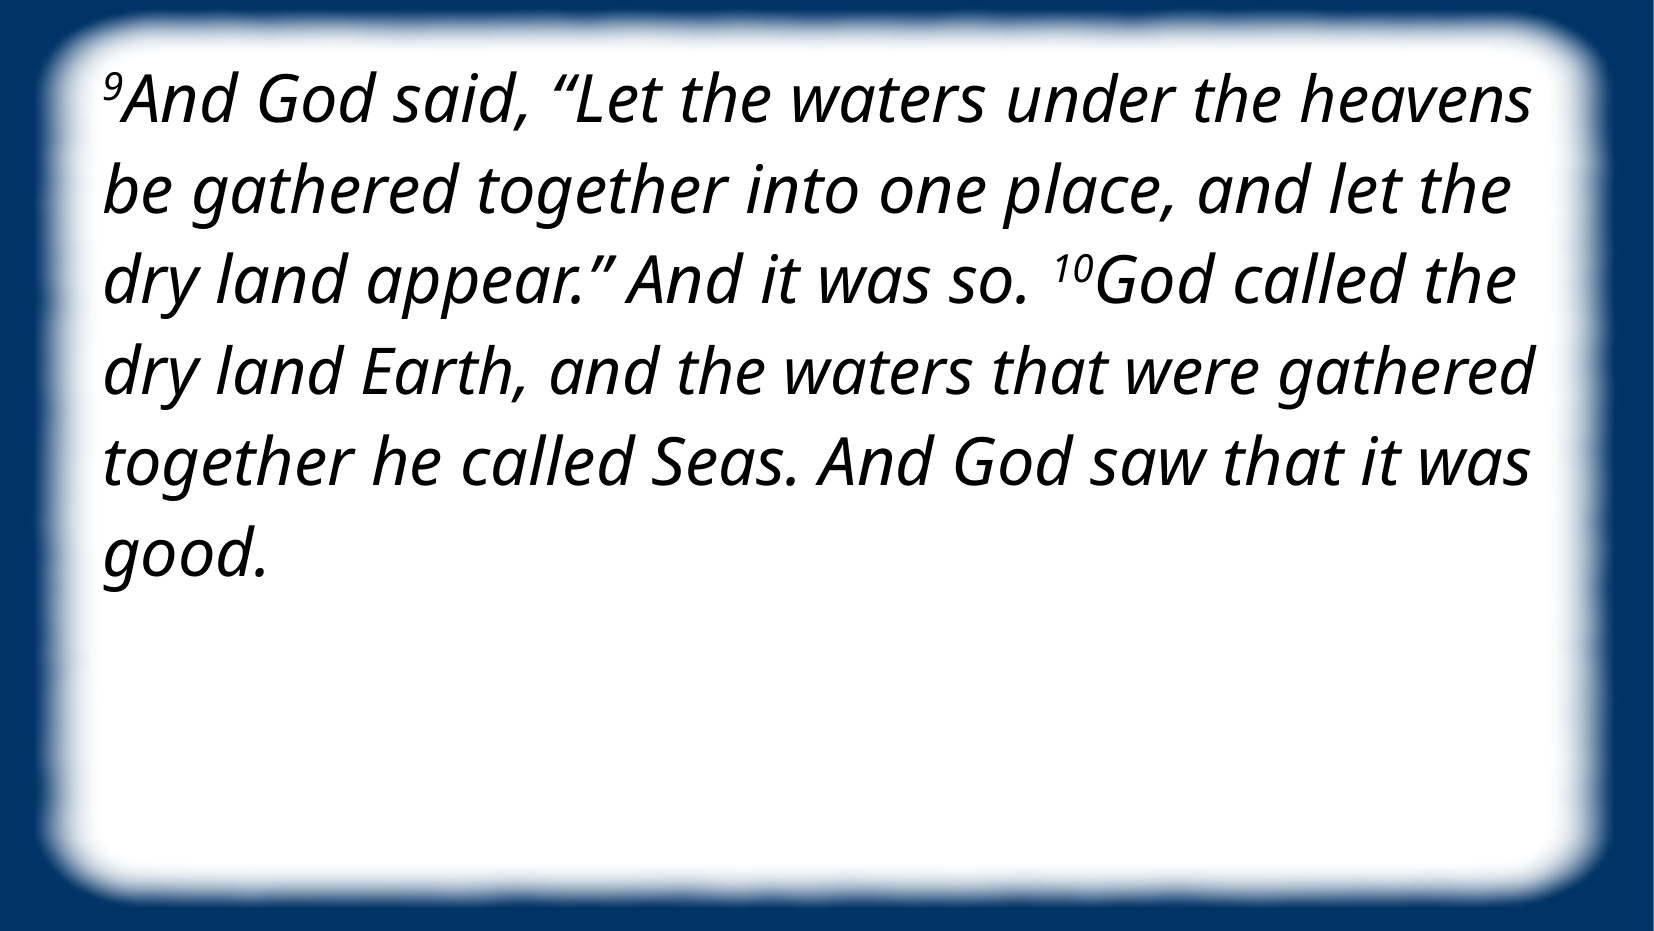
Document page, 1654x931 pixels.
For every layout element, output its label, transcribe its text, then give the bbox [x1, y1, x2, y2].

picture [0, 0, 1654, 931]
text_box 9And God said, “Let the waters under the heavens be gathered together into one place, and let the dry land appear.” And it was so. 10God called the dry land Earth, and the waters that were gathered together he called Seas. And God saw that it was good. [87, 43, 1573, 592]
